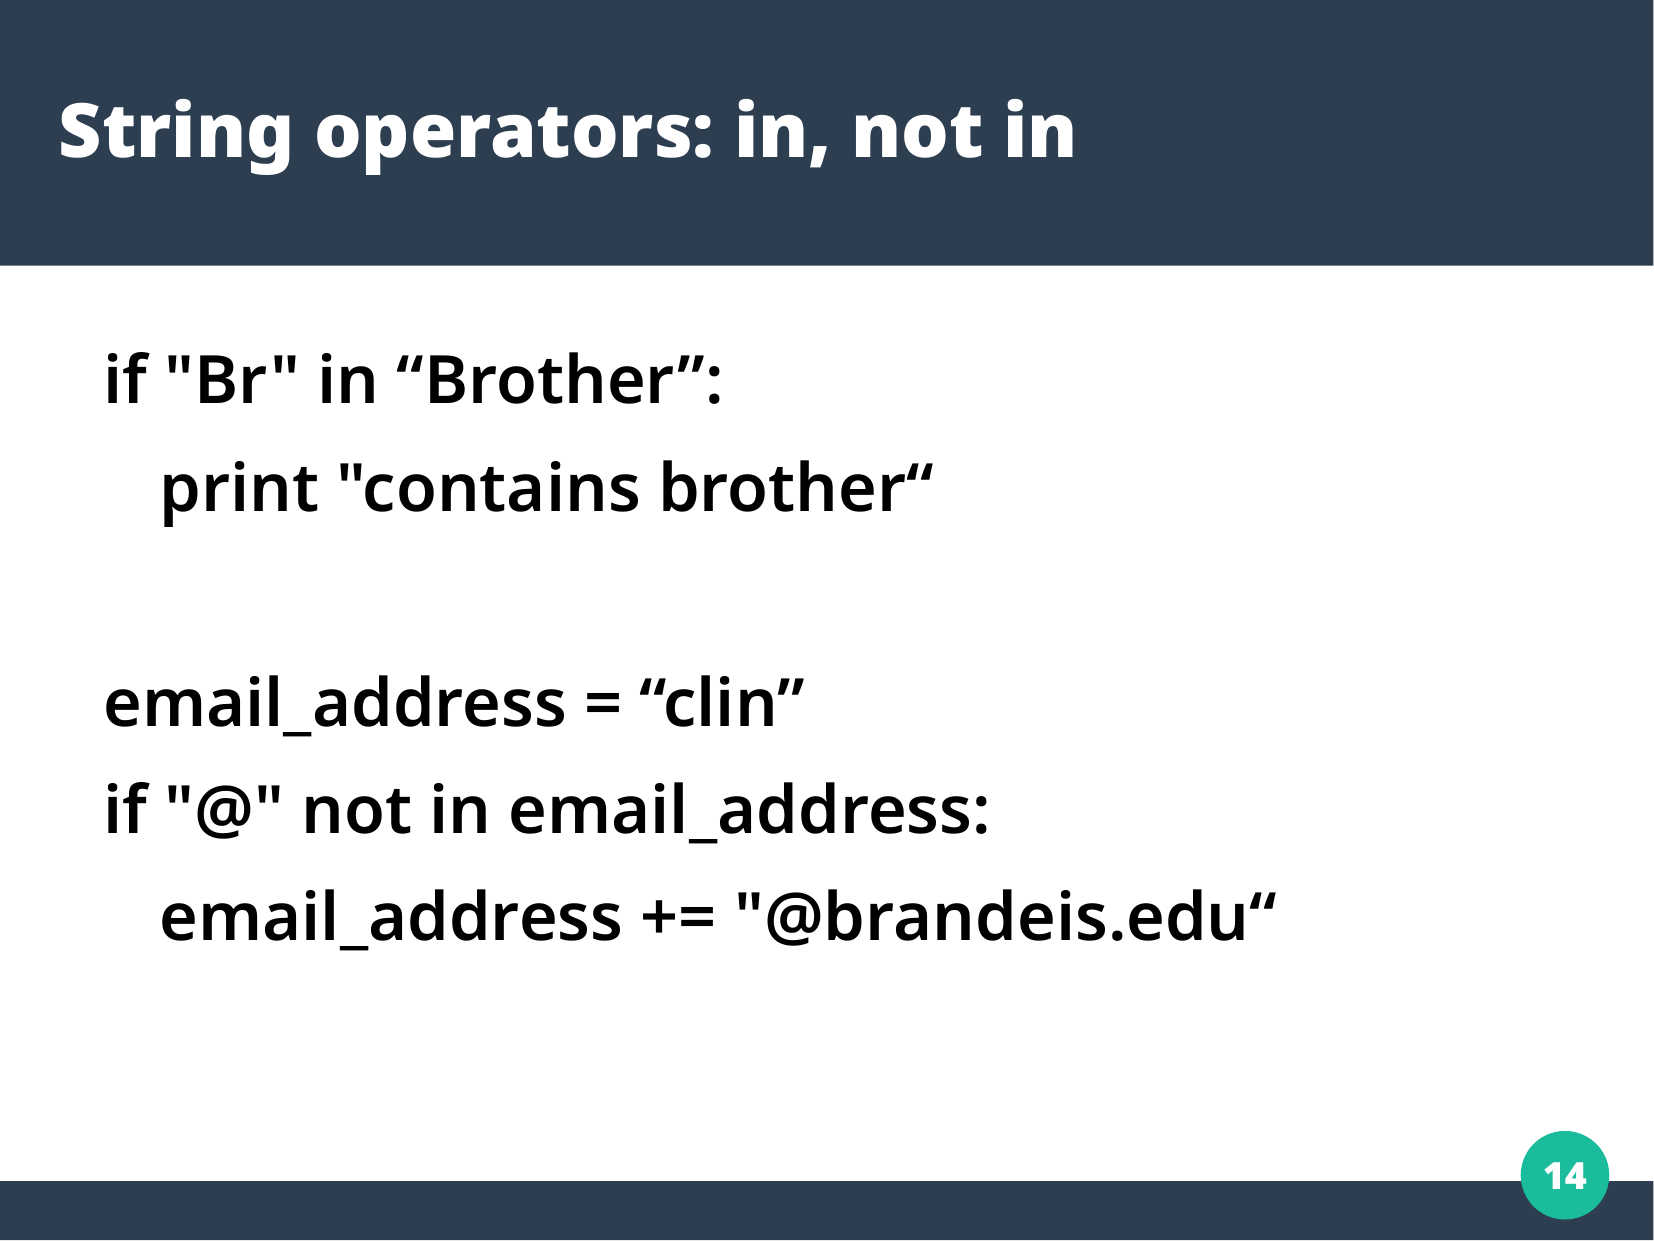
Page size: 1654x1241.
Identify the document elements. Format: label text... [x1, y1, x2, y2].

list if "Br" in “Brother”: print "contains brother“ email_address = “clin” if "@" not in email_address: email_address += "@brandeis.edu“ [88, 324, 1439, 1069]
title String operators: in, not in [59, 49, 1595, 207]
